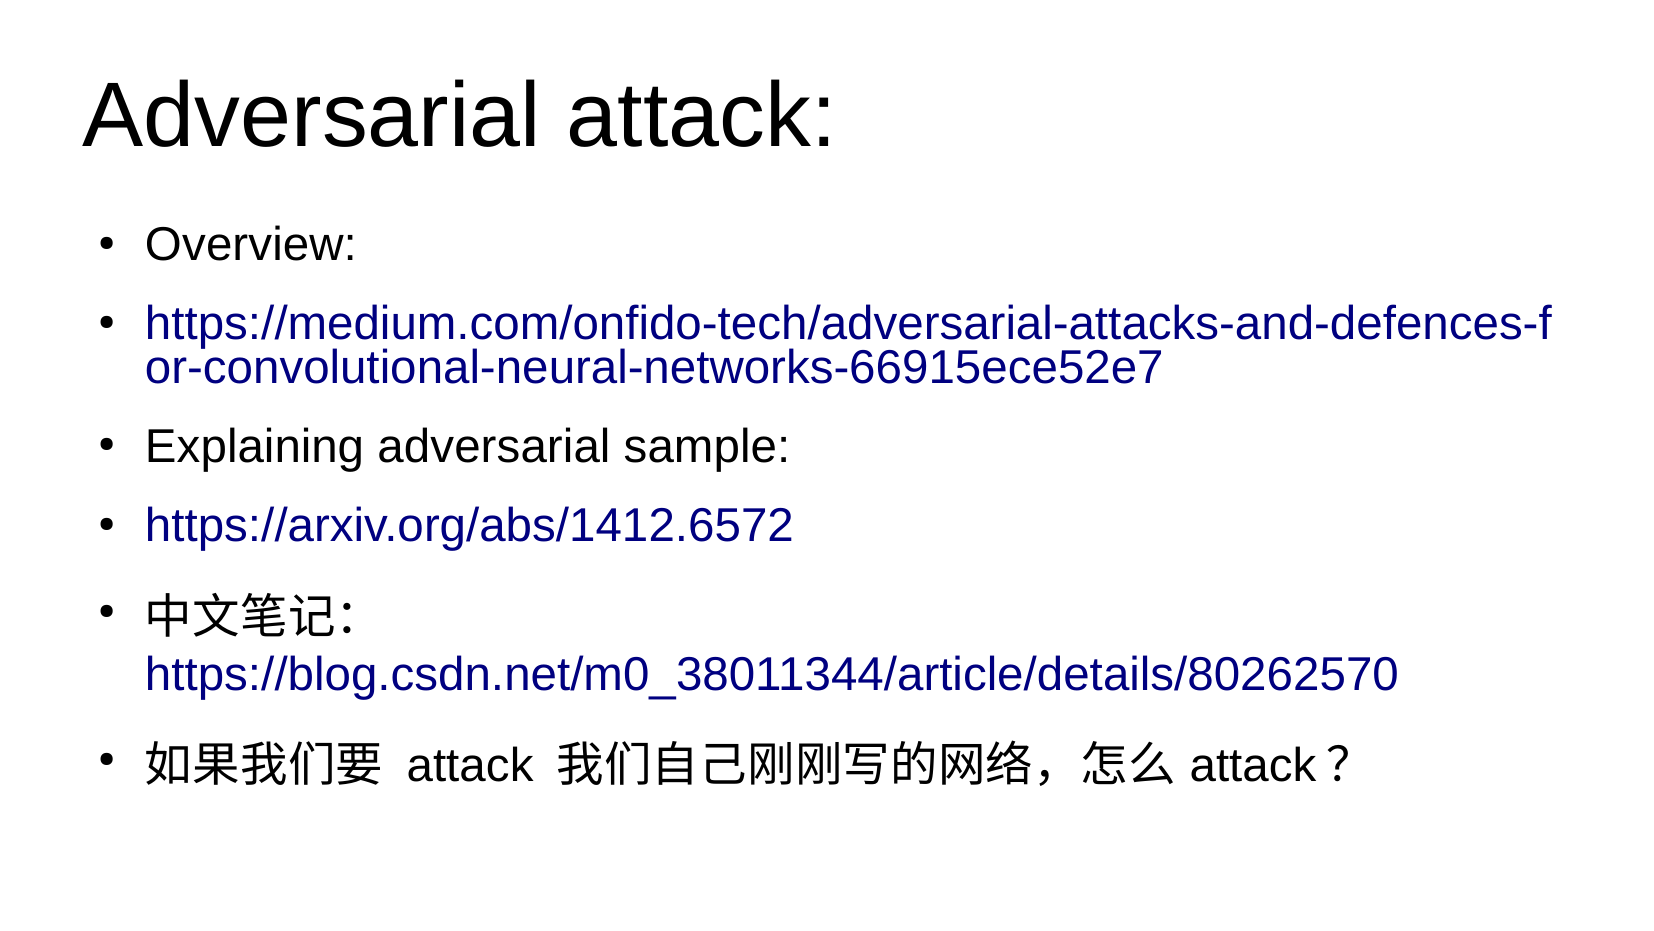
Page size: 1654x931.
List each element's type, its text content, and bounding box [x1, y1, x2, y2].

list Overview: https://medium.com/onfido-tech/adversarial-attacks-and-defences-for-convolutional-neural-networks-66915ece52e7 Explaining adversarial sample: https://arxiv.org/abs/1412.6572 中文笔记：https://blog.csdn.net/m0_38011344/article/details/80262570 如果我们要 attack 我们自己刚刚写的网络，怎么attack？ [82, 217, 1571, 758]
title Adversarial attack: [82, 37, 1571, 193]
